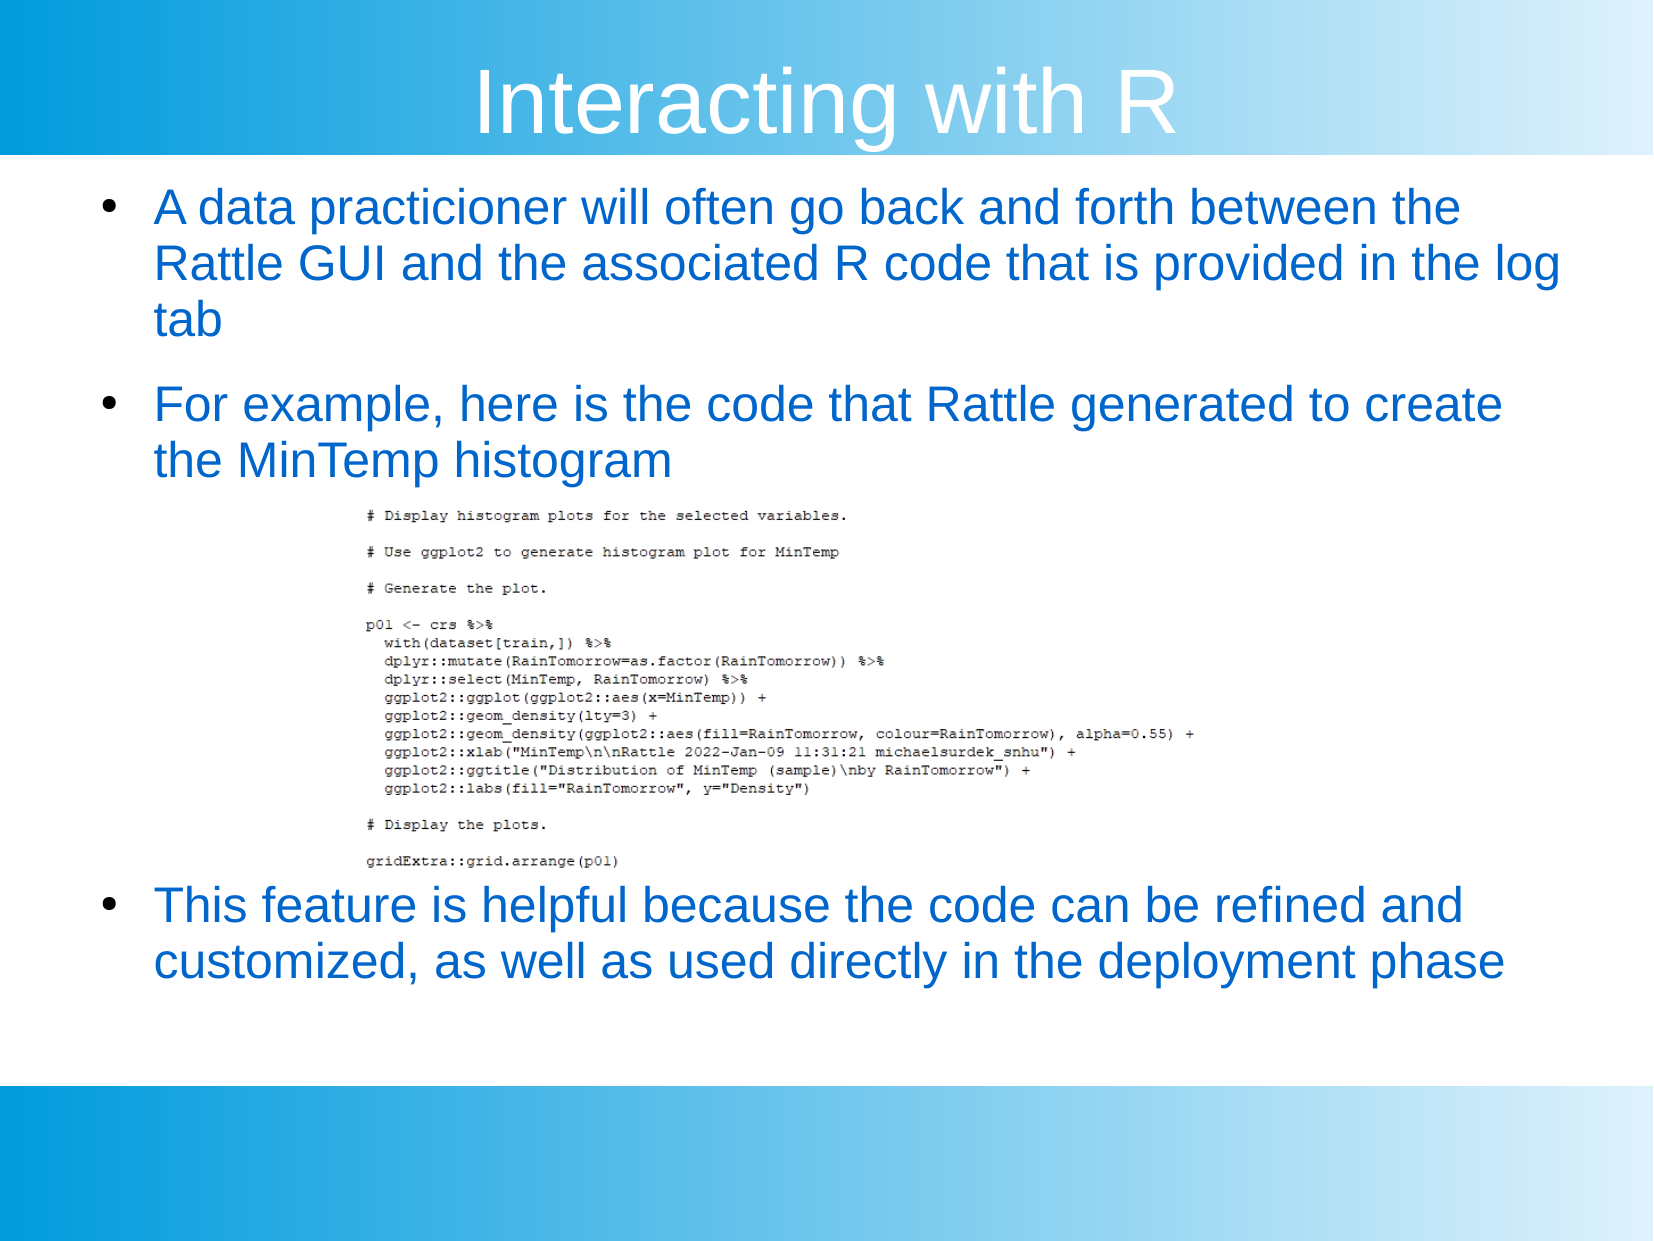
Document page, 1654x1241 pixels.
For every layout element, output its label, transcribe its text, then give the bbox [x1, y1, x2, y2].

title Interacting with R [82, 49, 1571, 155]
list A data practicioner will often go back and forth between the Rattle GUI and the associated R code that is provided in the log tab For example, here is the code that Rattle generated to create the MinTemp histogram This feature is helpful because the code can be refined and customized, as well as used directly in the deployment phase [82, 179, 1571, 899]
picture [365, 503, 1201, 871]
